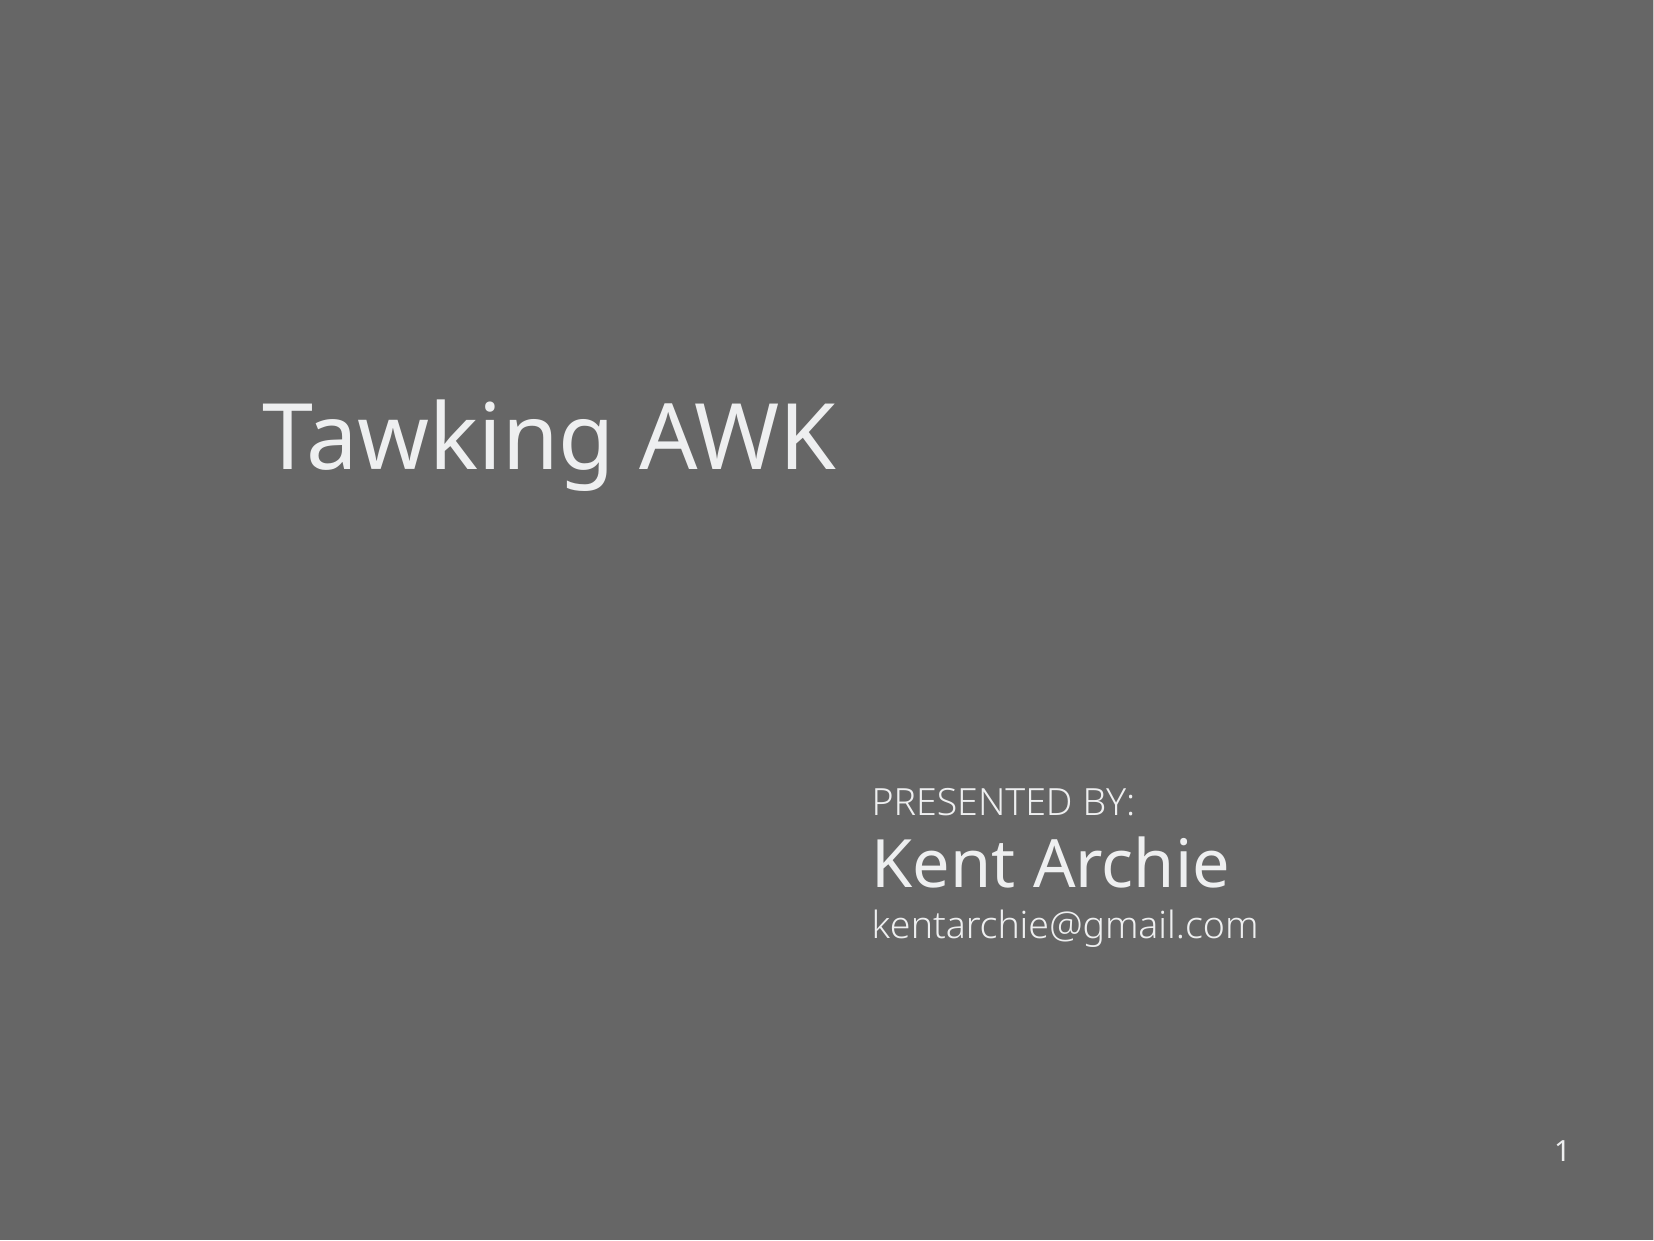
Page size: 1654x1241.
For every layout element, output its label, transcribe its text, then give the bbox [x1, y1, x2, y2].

text_box kentarchie@gmail.com [856, 891, 1607, 1007]
text_box PRESENTED BY: [856, 768, 1613, 827]
text_box Kent Archie [856, 827, 1608, 902]
title Tawking AWK [262, 327, 1613, 542]
